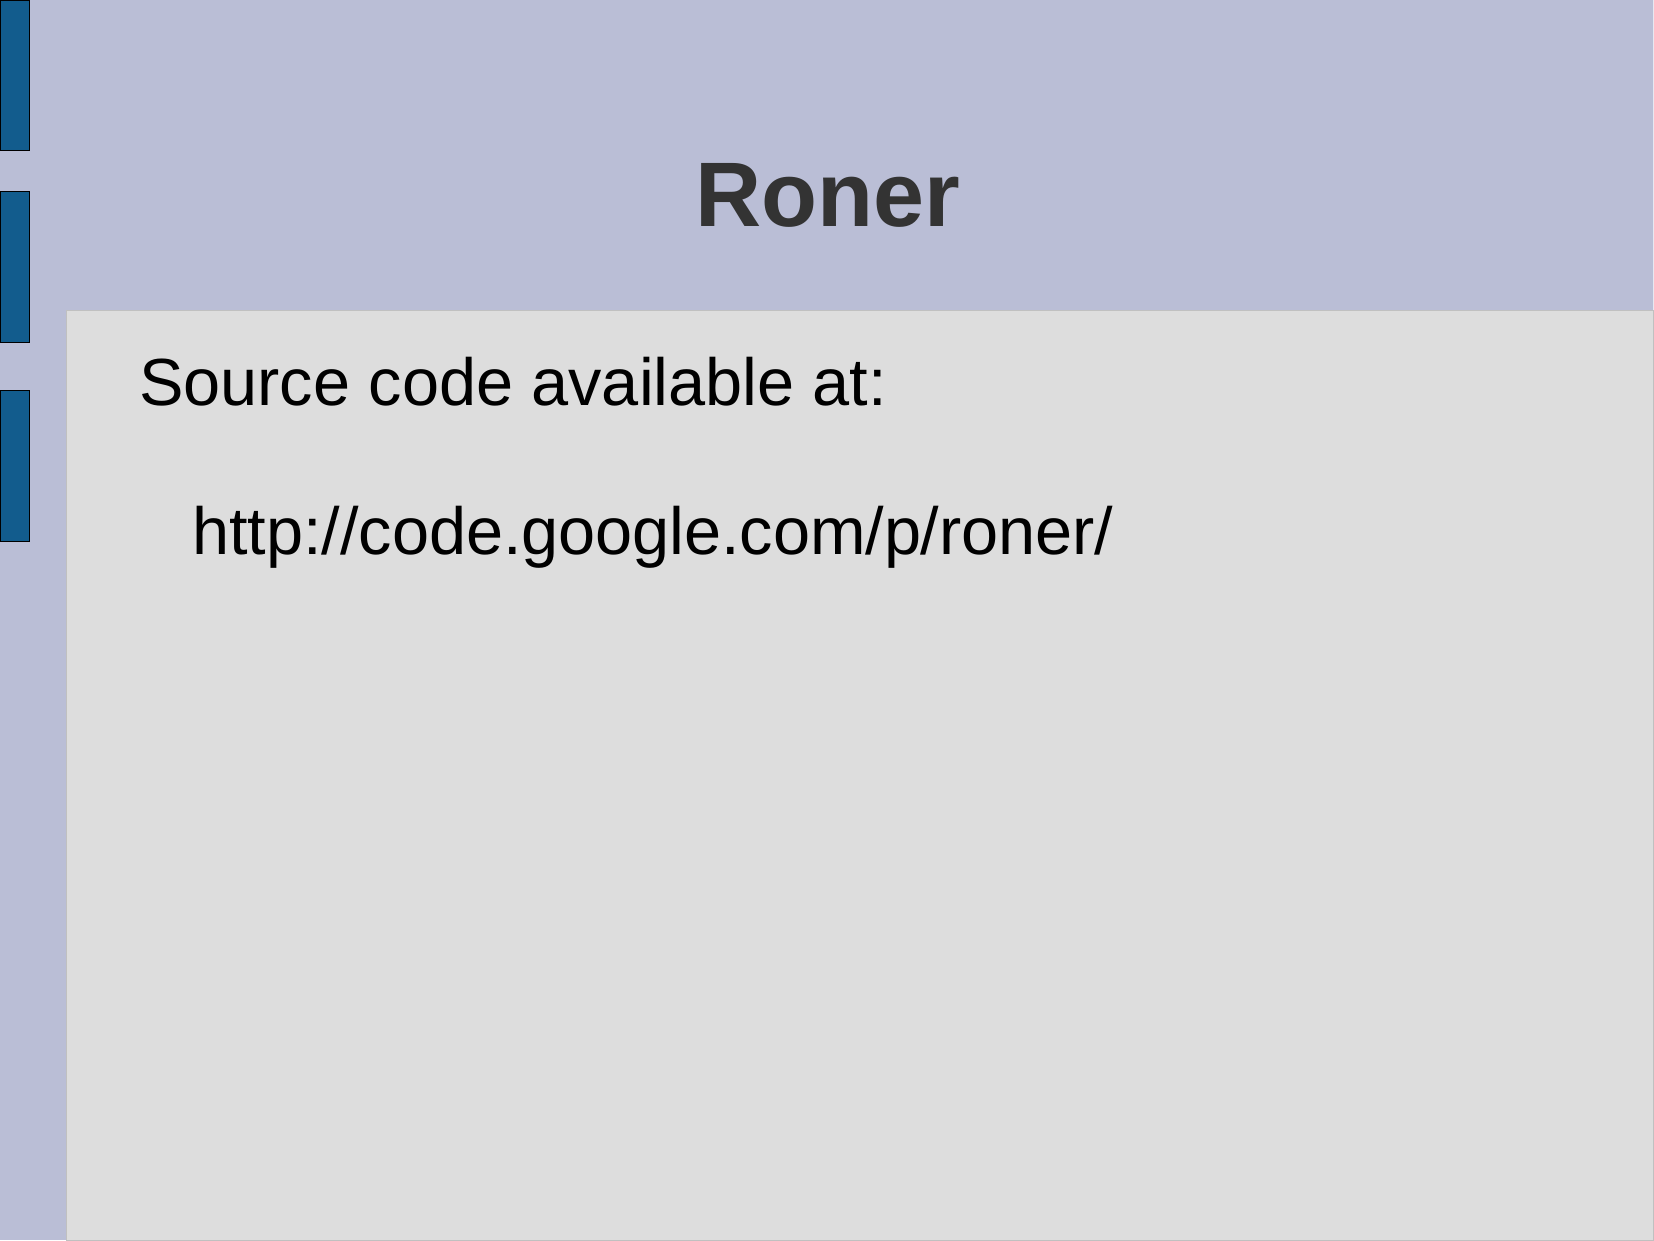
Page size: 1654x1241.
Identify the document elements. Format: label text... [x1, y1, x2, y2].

list Source code available at: http://code.google.com/p/roner/ [121, 344, 1534, 1127]
title Roner [121, 91, 1534, 299]
